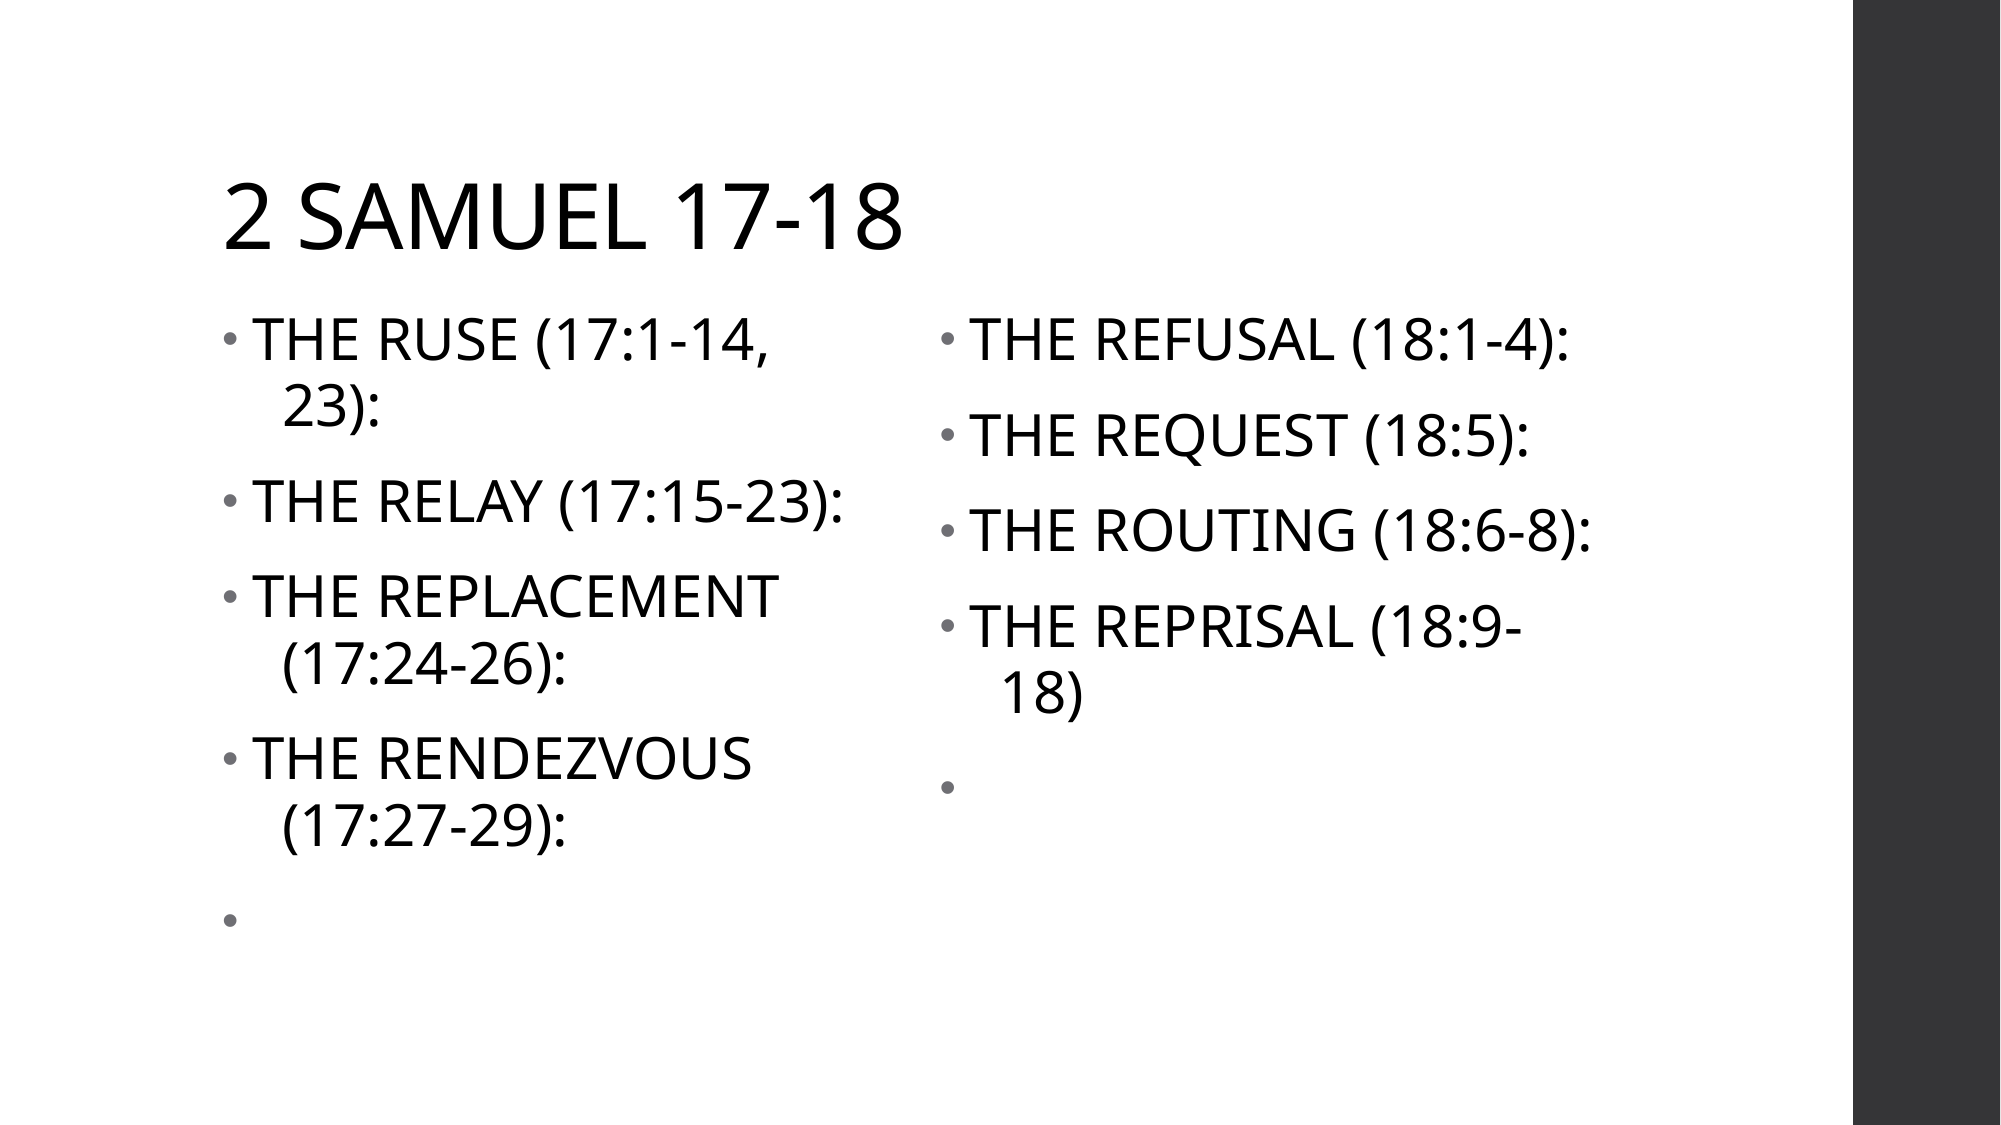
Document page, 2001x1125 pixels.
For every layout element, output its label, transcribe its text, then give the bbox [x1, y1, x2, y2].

title 2 SAMUEL 17-18 [206, 60, 1797, 278]
list THE RUSE (17:1-14, 23): THE RELAY (17:15-23): THE REPLACEMENT (17:24-26): THE RENDEZVOUS (17:27-29): [207, 299, 900, 1014]
list THE REFUSAL (18:1-4): THE REQUEST (18:5): THE ROUTING (18:6-8): THE REPRISAL (18:9-18) [924, 299, 1617, 1014]
